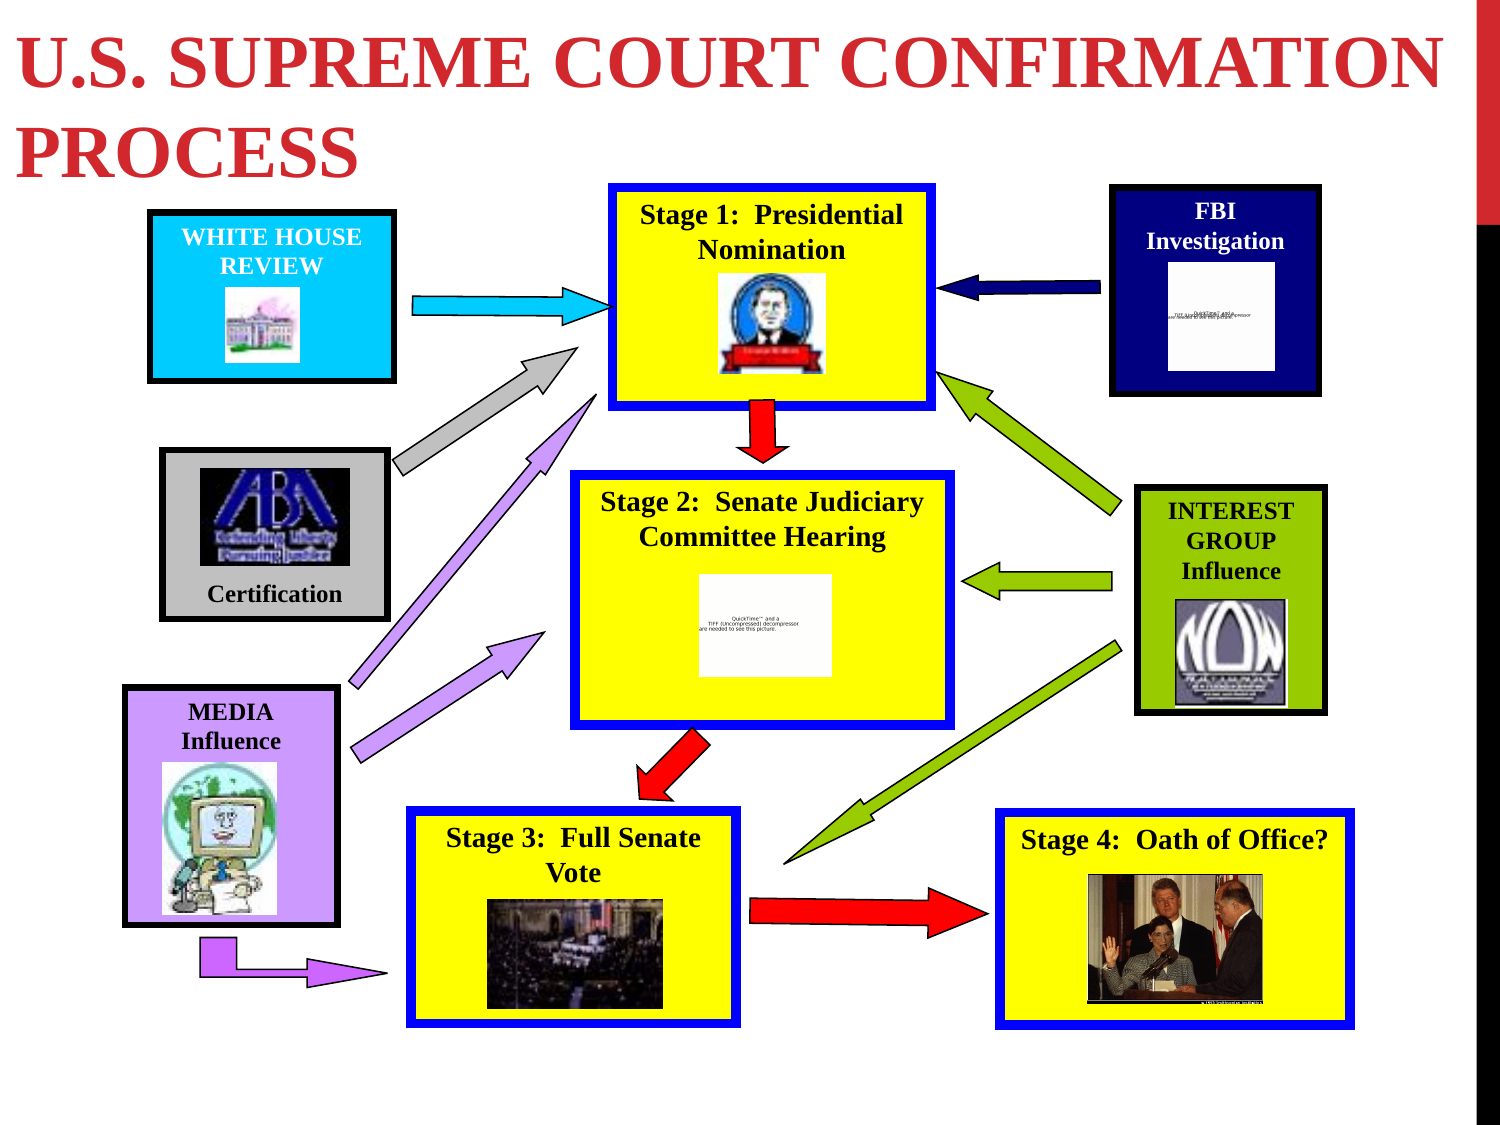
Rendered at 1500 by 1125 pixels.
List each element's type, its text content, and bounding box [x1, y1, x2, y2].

text_box [348, 394, 597, 690]
picture [699, 574, 832, 677]
picture [162, 762, 277, 915]
picture [487, 899, 663, 1009]
title U.S. SUPREME COURT CONFIRMATION PROCESS [0, 0, 1500, 200]
text_box [350, 632, 545, 764]
text_box [412, 287, 613, 326]
text_box Certification [162, 449, 388, 619]
text_box MEDIA Influence [124, 687, 338, 925]
text_box Stage 4: Oath of Office? [999, 812, 1350, 1025]
text_box Stage 2: Senate Judiciary Committee Hearing [574, 474, 950, 725]
text_box [392, 347, 578, 476]
text_box [937, 275, 1101, 301]
text_box [961, 562, 1112, 600]
text_box [637, 727, 711, 801]
text_box WHITE HOUSE REVIEW [149, 212, 394, 382]
picture [1175, 599, 1288, 708]
text_box Stage 3: Full Senate Vote [410, 811, 736, 1024]
text_box [737, 399, 788, 464]
picture [1168, 262, 1275, 371]
picture [1087, 874, 1263, 1004]
text_box [200, 937, 388, 988]
text_box [783, 640, 1122, 865]
text_box INTEREST GROUP Influence [1137, 487, 1325, 713]
picture [200, 468, 350, 566]
text_box [749, 888, 988, 939]
text_box FBI Investigation [1112, 187, 1319, 394]
text_box [936, 372, 1122, 516]
picture [226, 288, 299, 362]
text_box Stage 1: Presidential Nomination [612, 187, 932, 407]
picture [718, 273, 826, 374]
